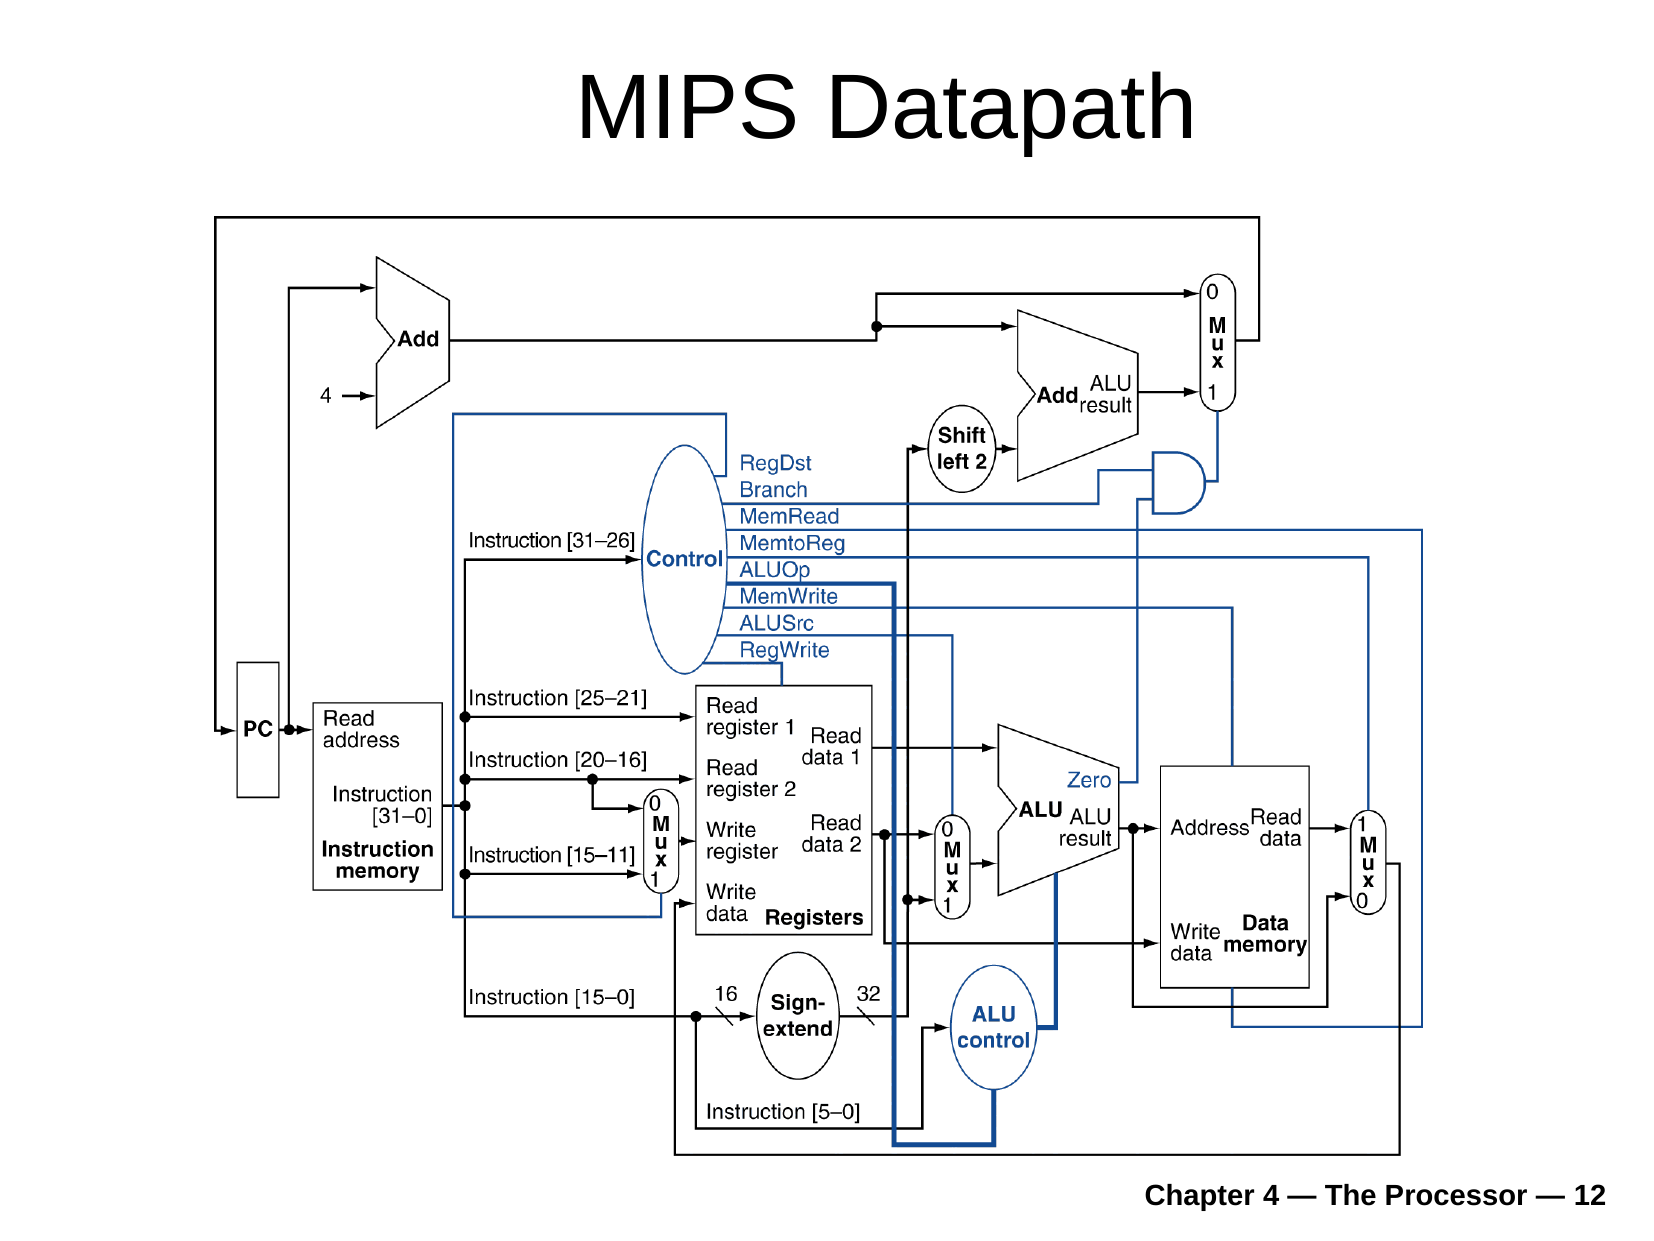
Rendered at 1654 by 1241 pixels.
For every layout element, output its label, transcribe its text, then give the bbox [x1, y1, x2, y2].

text_box Chapter 4 — The Processor — <number> [305, 1153, 1622, 1219]
picture [214, 216, 1423, 1156]
title MIPS Datapath [123, 26, 1618, 165]
